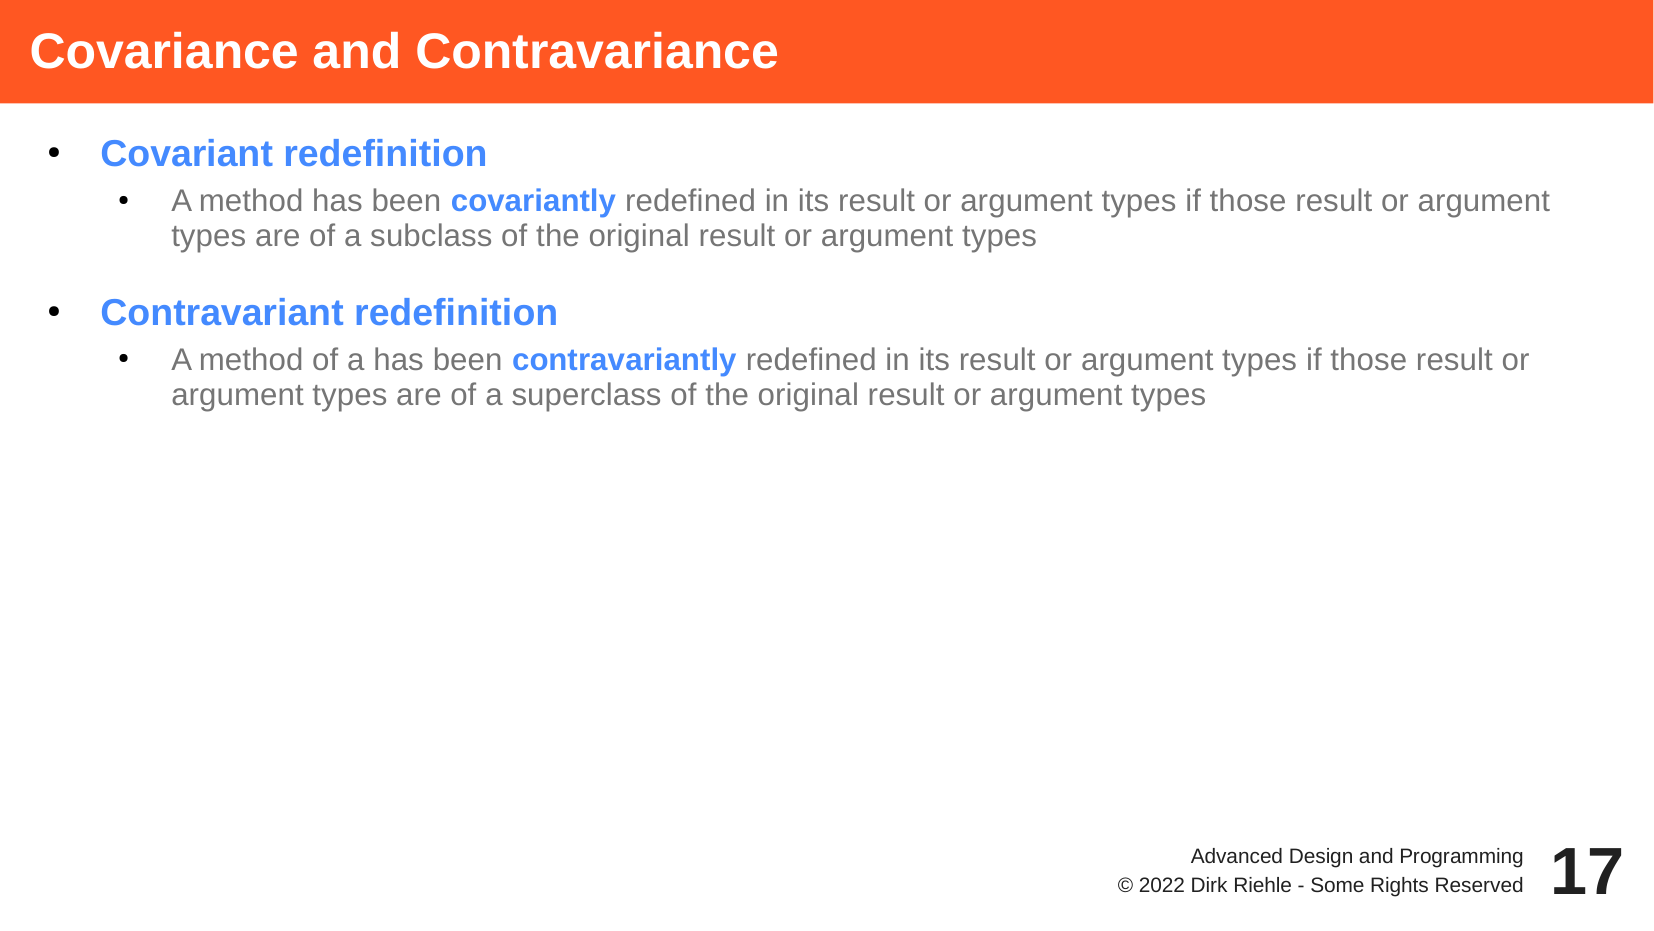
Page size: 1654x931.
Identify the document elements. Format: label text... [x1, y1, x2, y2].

title Covariance and Contravariance [0, 0, 1654, 104]
list Covariant redefinition A method has been covariantly redefined in its result or argument types if those result or argument types are of a subclass of the original result or argument types Contravariant redefinition A method of a has been contravariantly redefined in its result or argument types if those result or argument types are of a superclass of the original result or argument types [29, 132, 1625, 813]
